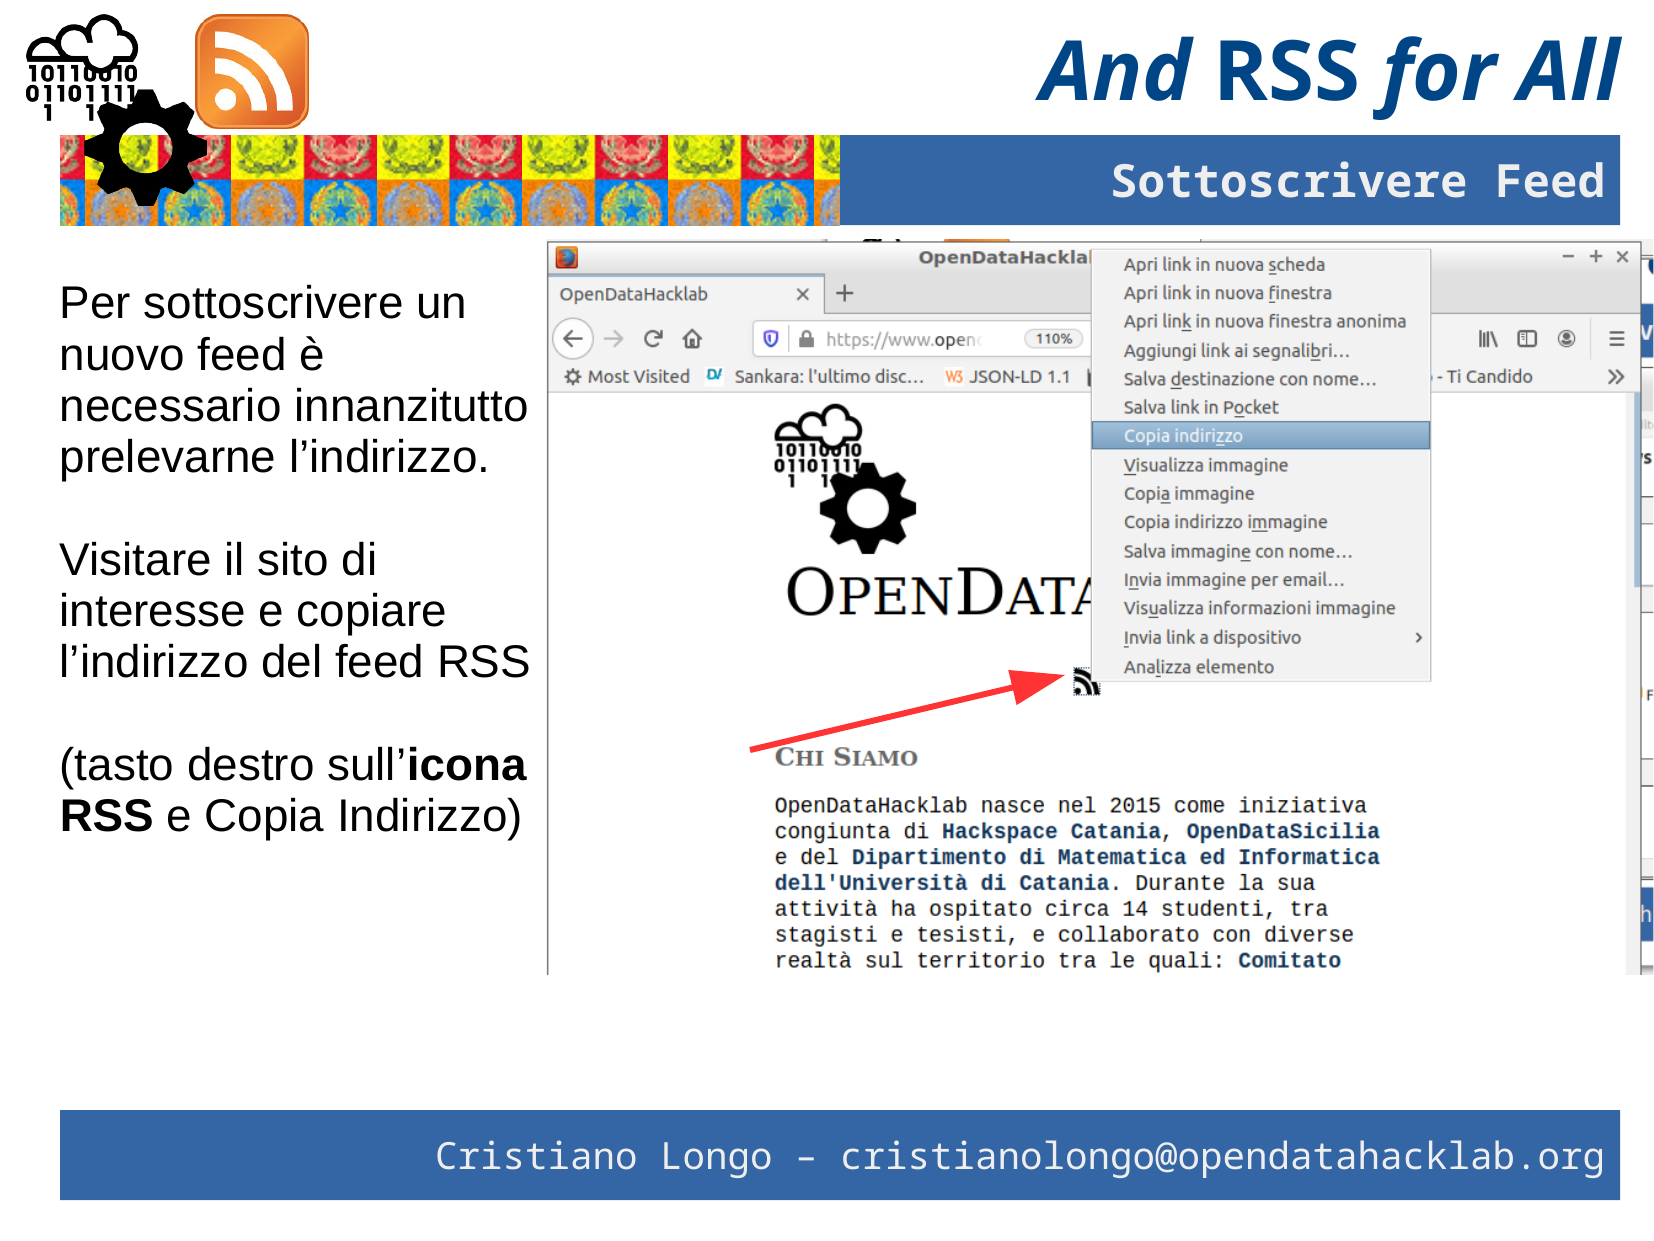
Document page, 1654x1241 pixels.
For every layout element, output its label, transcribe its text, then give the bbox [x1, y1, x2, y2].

text_box Sottoscrivere Feed [840, 135, 1621, 226]
picture [26, 14, 309, 206]
text_box And RSS for All [870, 4, 1636, 214]
text_box Per sottoscrivere un nuovo feed è necessario innanzitutto prelevarne l’indirizzo. Visitare il sito di interesse e copiare l’indirizzo del feed RSS (tasto destro sull’icona RSS e Copia Indirizzo) [45, 270, 546, 849]
picture [546, 239, 1654, 976]
text_box Cristiano Longo – cristianolongo@opendatahacklab.org [60, 1110, 1621, 1201]
text_box [60, 135, 840, 226]
